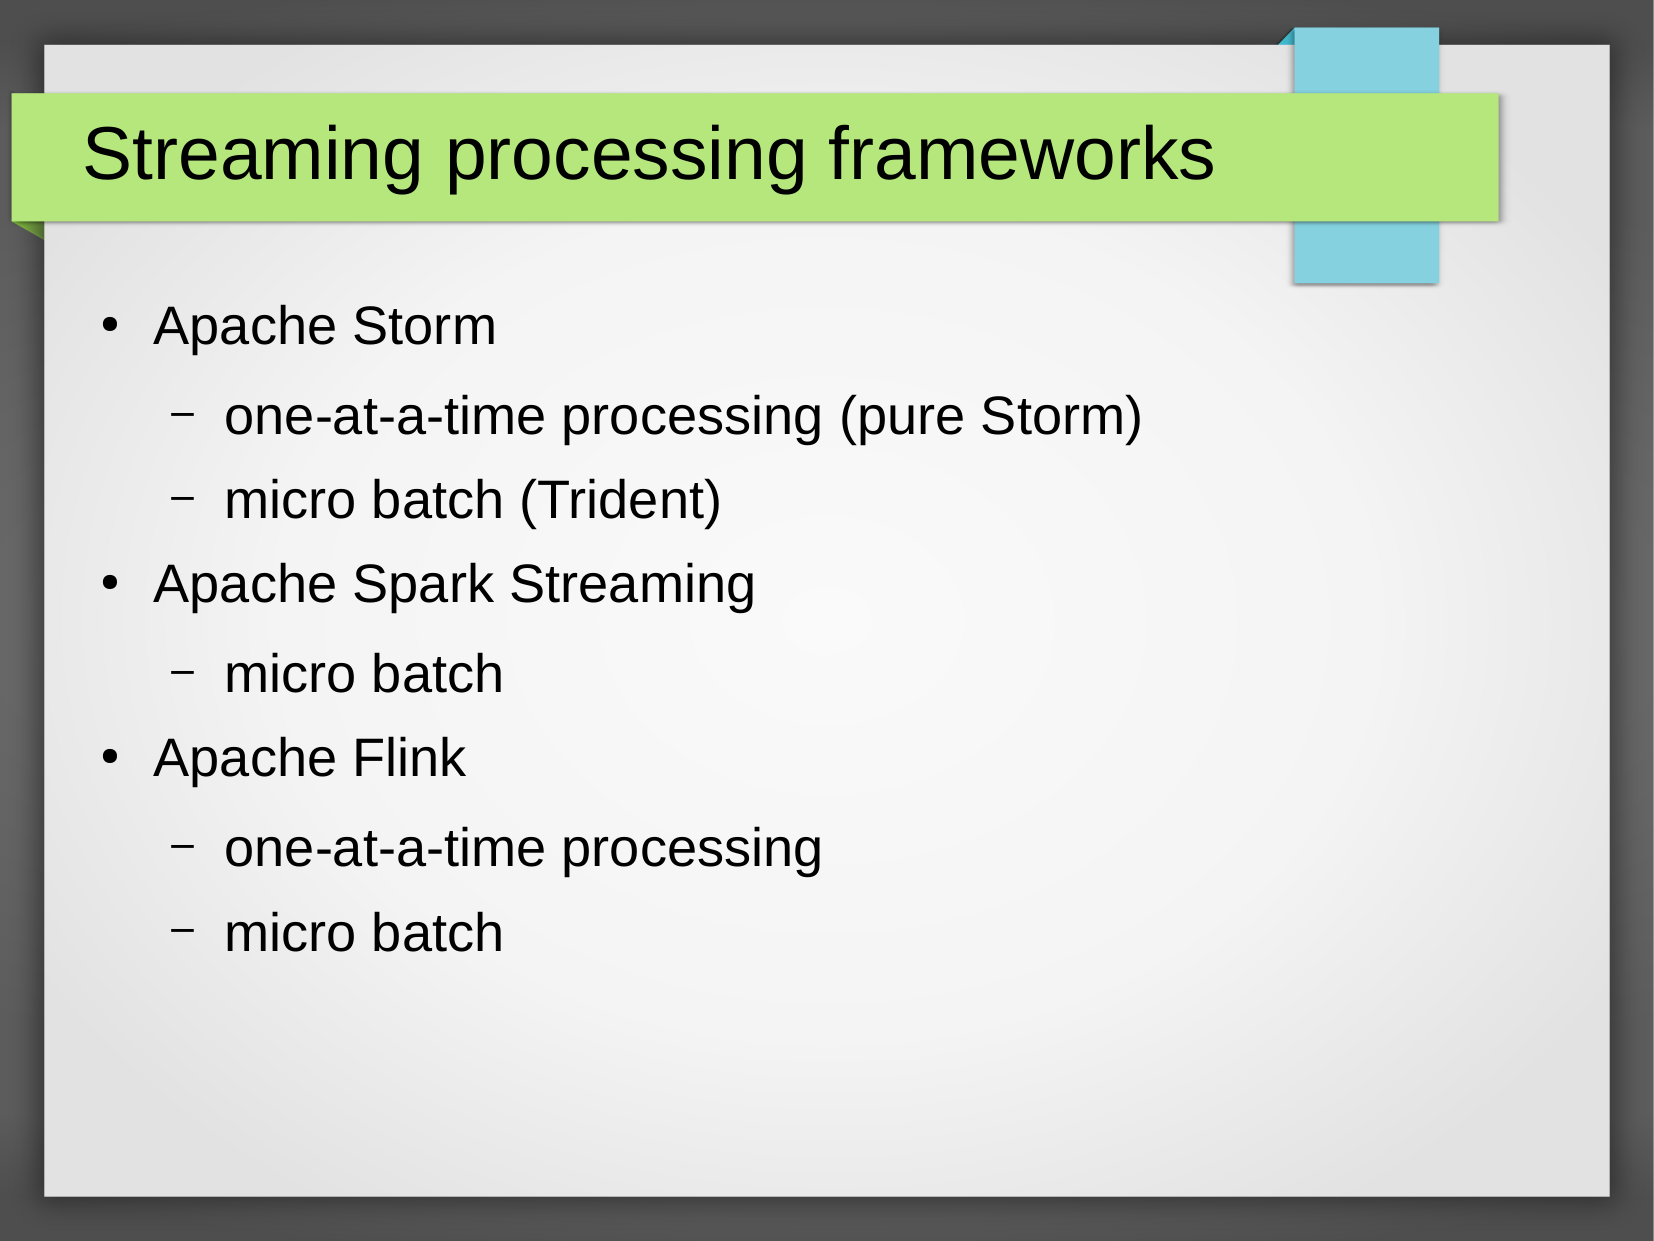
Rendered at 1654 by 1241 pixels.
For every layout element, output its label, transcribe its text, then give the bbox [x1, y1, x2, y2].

picture [0, 0, 1654, 1241]
title Streaming processing frameworks [82, 94, 1264, 213]
list Apache Storm one-at-a-time processing (pure Storm) micro batch (Trident) Apache Spark Streaming micro batch Apache Flink one-at-a-time processing micro batch [82, 295, 1571, 1015]
